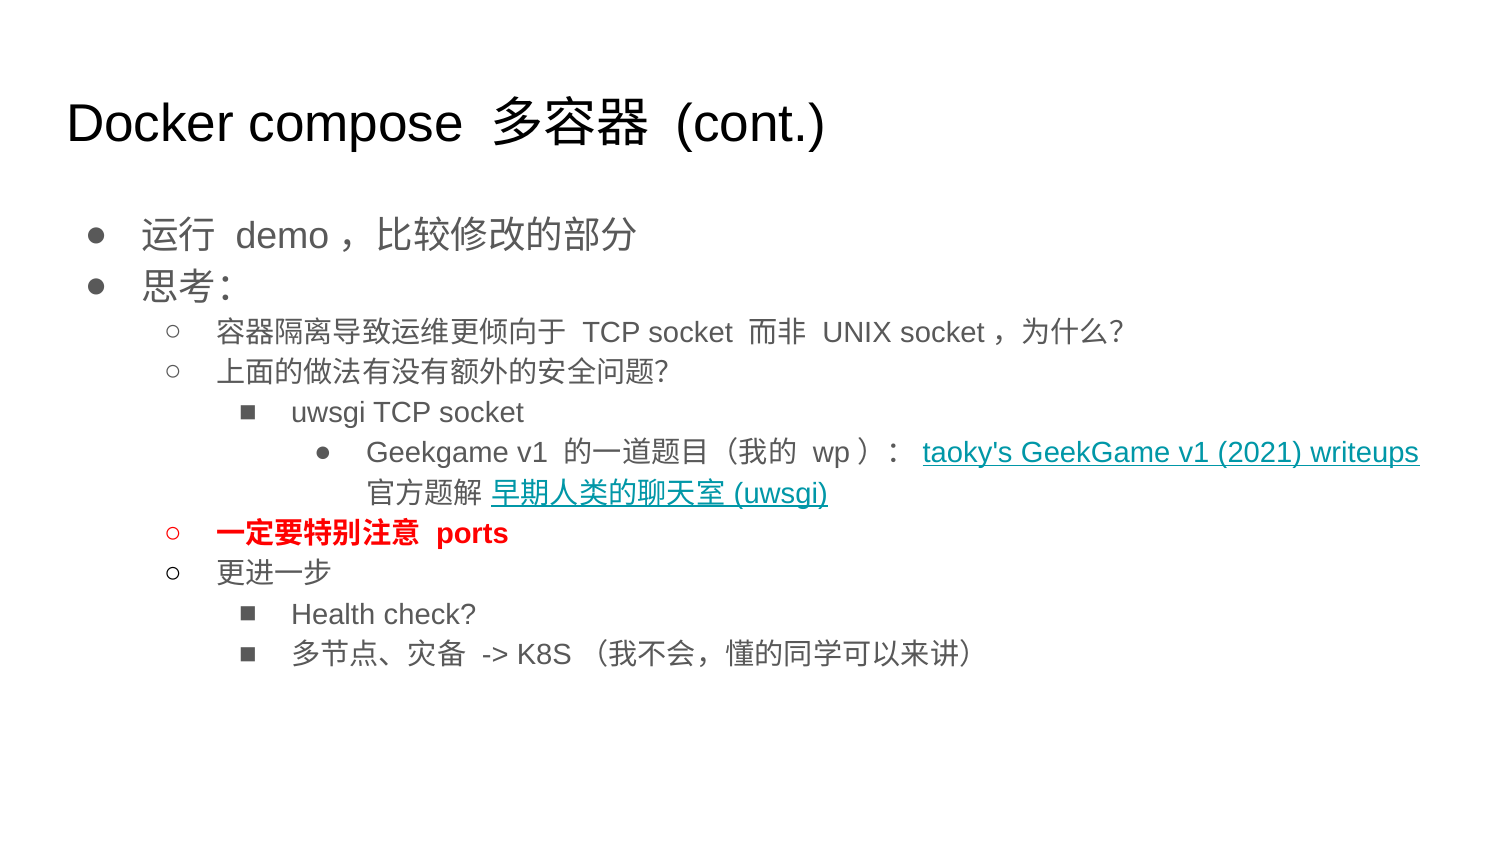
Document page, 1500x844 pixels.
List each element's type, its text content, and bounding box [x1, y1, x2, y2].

list 运行 demo，比较修改的部分 思考： 容器隔离导致运维更倾向于 TCP socket 而非 UNIX socket，为什么？ 上面的做法有没有额外的安全问题？ uwsgi TCP socket Geekgame v1 的一道题目（我的 wp）：taoky's GeekGame v1 (2021) writeups 官方题解 早期人类的聊天室 (uwsgi) 一定要特别注意 ports 更进一步 Health check? 多节点、灾备 -> K8S（我不会，懂的同学可以来讲） [51, 189, 1449, 750]
title Docker compose 多容器 (cont.) [51, 72, 1449, 167]
